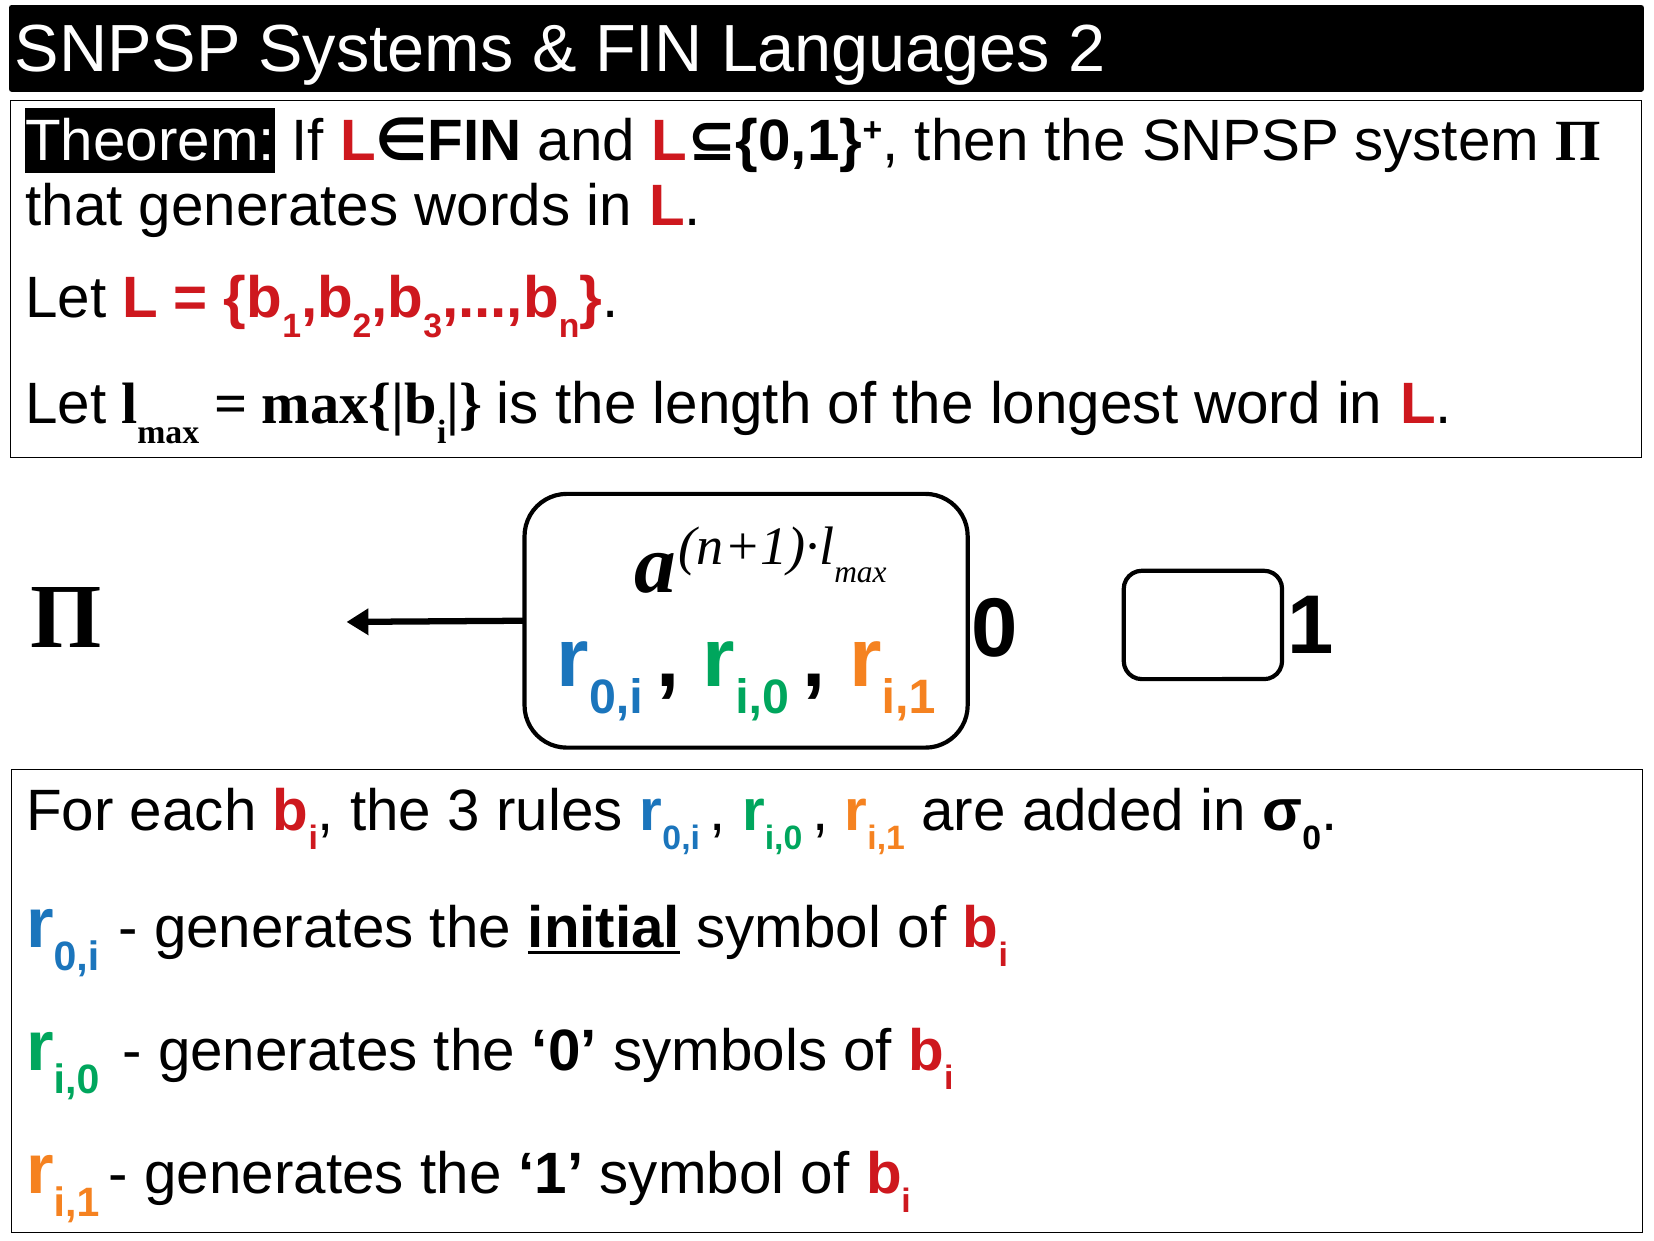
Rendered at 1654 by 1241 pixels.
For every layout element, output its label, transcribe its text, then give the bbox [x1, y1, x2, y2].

text_box 1 [1273, 571, 1356, 680]
text_box (n+1)·lmax [664, 509, 904, 597]
text_box Π [15, 558, 76, 675]
text_box Theorem: If L∈FIN and L⊆{0,1}+, then the SNPSP system Π that generates words in L. Let L = {b1,b2,b3,...,bn}. Let lmax = max{|bi|} is the length of the longest word in L. [10, 100, 1642, 458]
text_box a r0,i , ri,0 , ri,1 [524, 493, 968, 748]
title SNPSP Systems & FIN Languages 2 [11, 7, 1642, 89]
text_box For each bi, the 3 rules r0,i , ri,0 , ri,1 are added in σ0. r0,i - generates the initial symbol of bi ri,0 - generates the ‘0’ symbols of bi ri,1 - generates the ‘1’ symbol of bi [11, 769, 1643, 1233]
text_box 0 [956, 573, 1040, 682]
